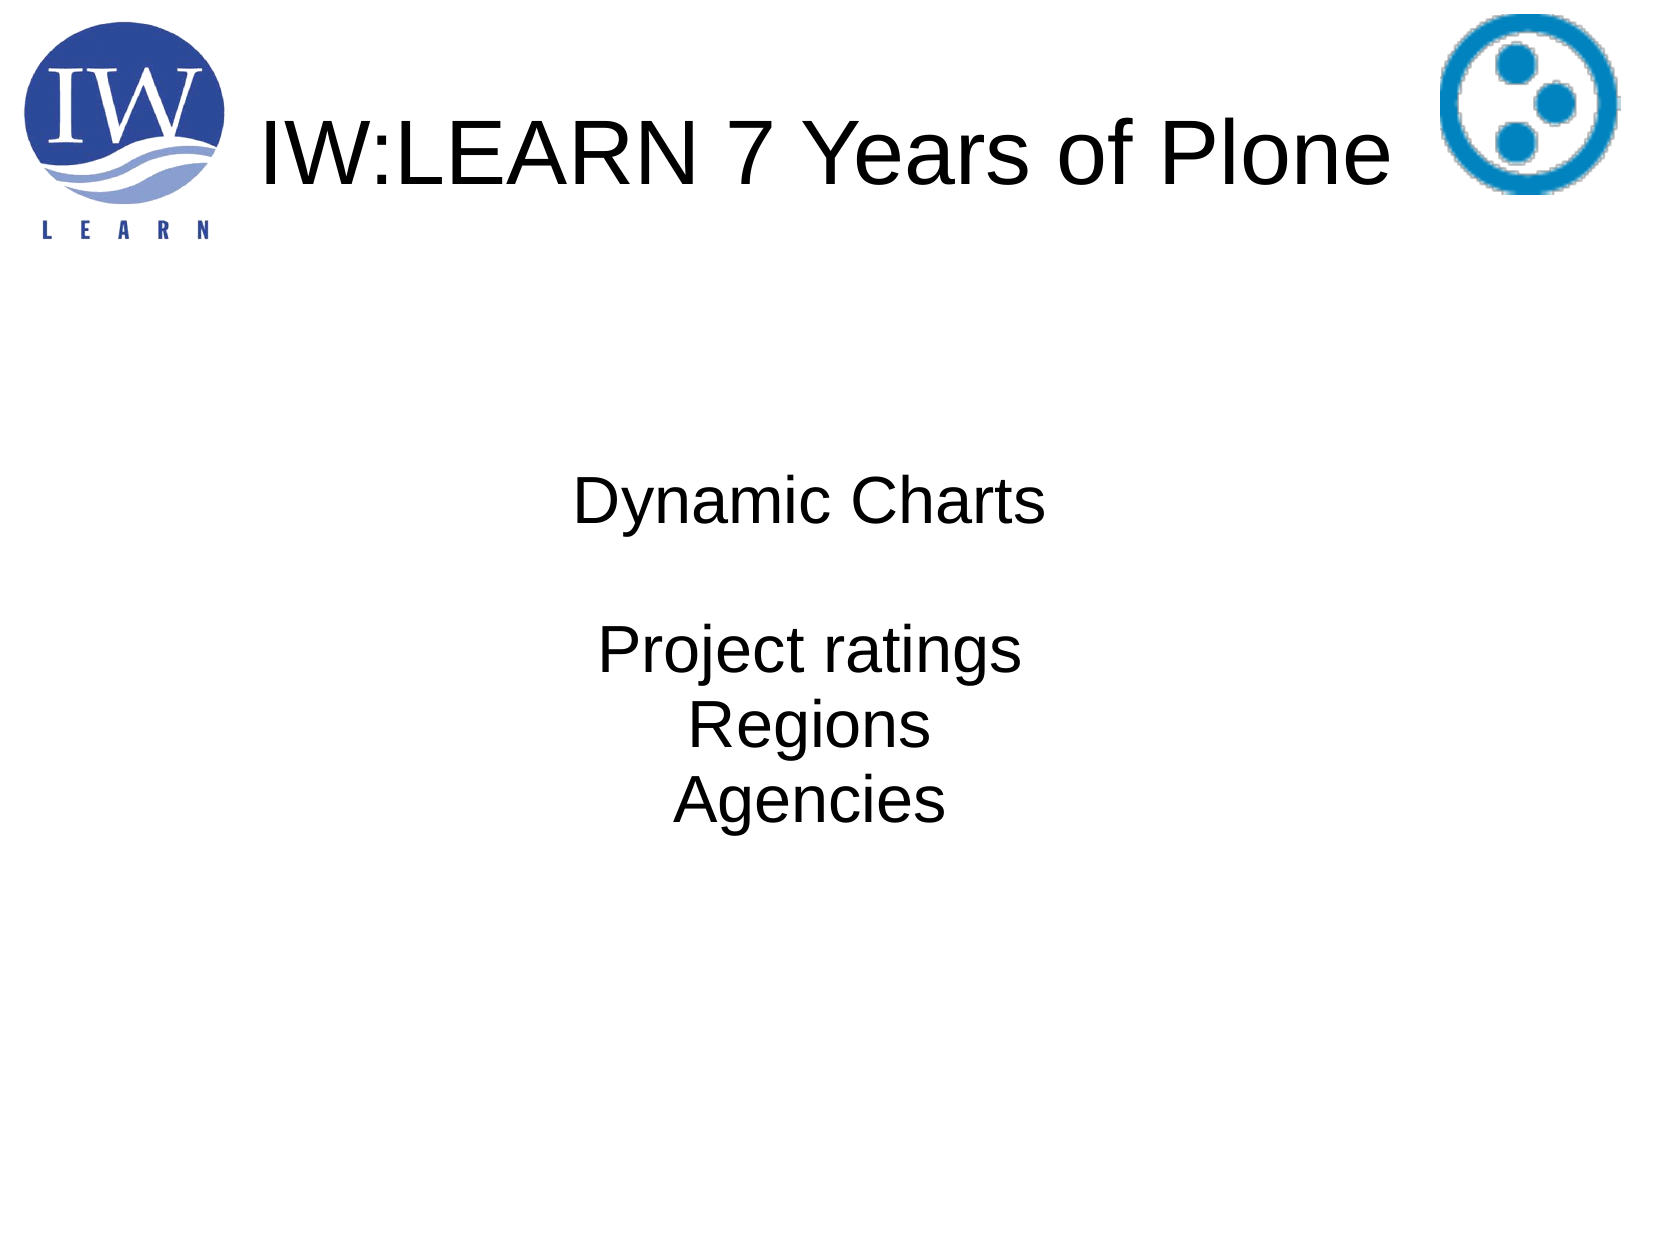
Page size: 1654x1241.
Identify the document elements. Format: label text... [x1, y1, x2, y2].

picture [1541, 14, 1621, 196]
picture [1440, 14, 1515, 90]
picture [1455, 29, 1601, 178]
title IW:LEARN 7 Years of Plone [241, 49, 1571, 257]
picture [1440, 117, 1516, 196]
subtitle Dynamic Charts Project ratings Regions Agencies [82, 290, 1538, 1010]
picture [6, 7, 241, 257]
